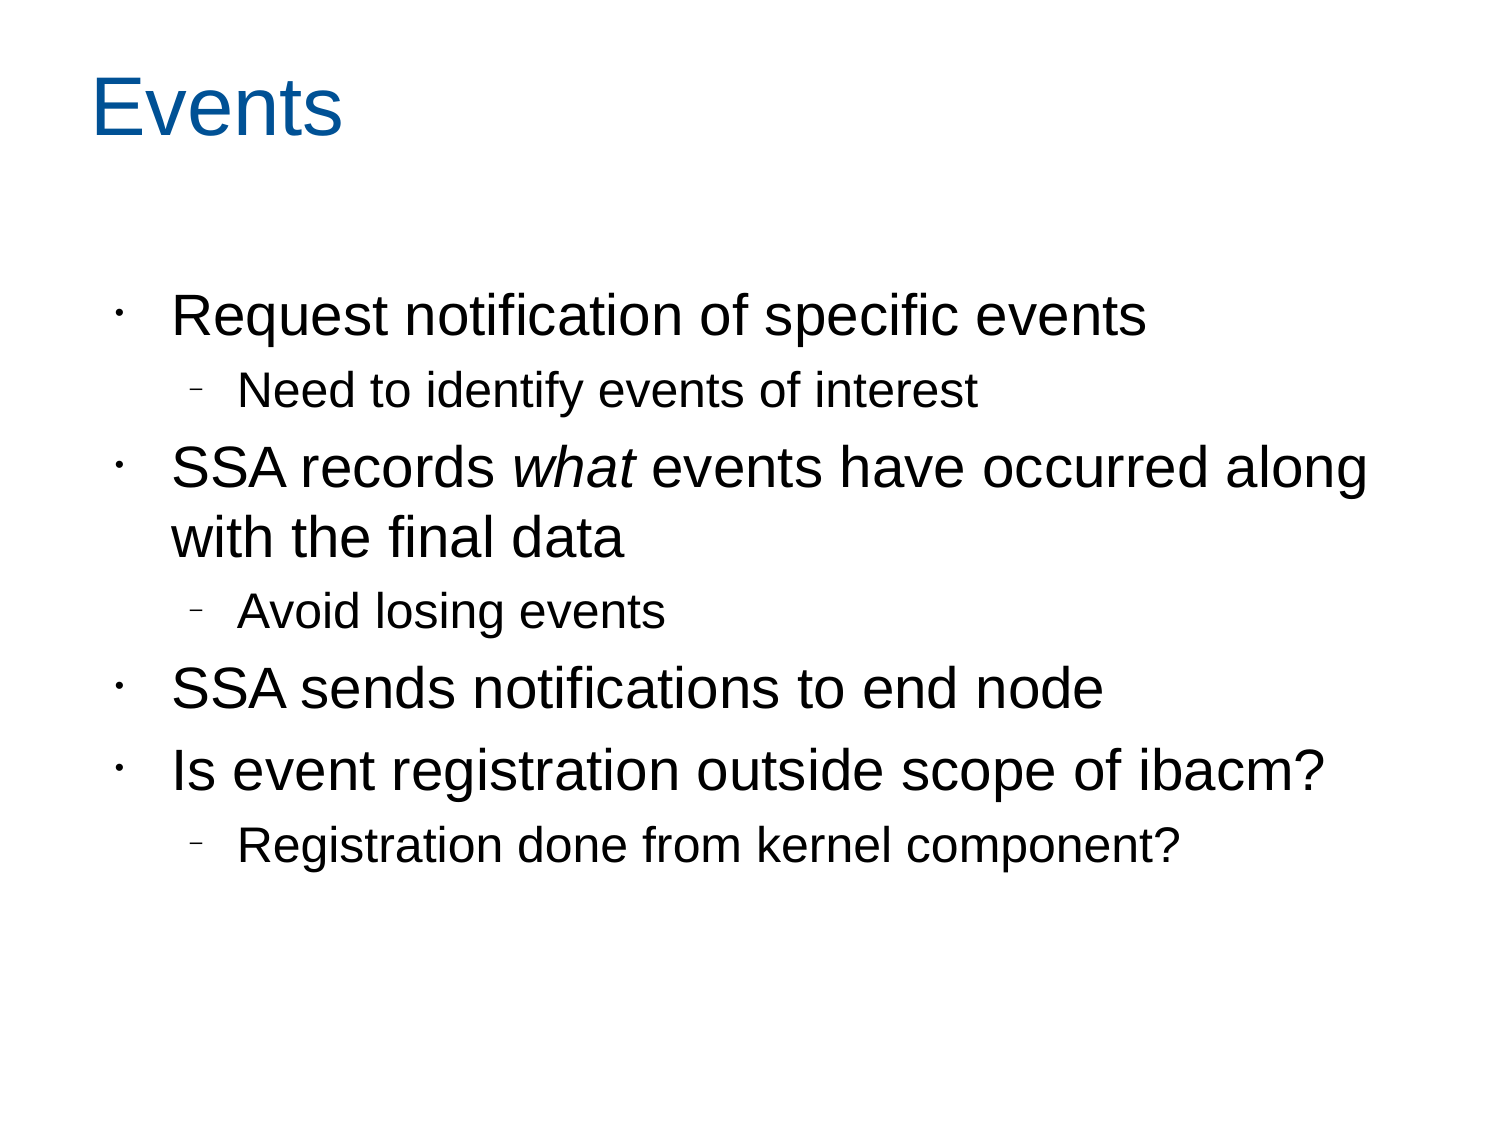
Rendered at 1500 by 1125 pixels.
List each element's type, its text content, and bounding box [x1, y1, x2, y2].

list Request notification of specific events Need to identify events of interest SSA records what events have occurred along with the final data Avoid losing events SSA sends notifications to end node Is event registration outside scope of ibacm? Registration done from kernel component? [99, 262, 1400, 1028]
title Events [75, 37, 1300, 225]
